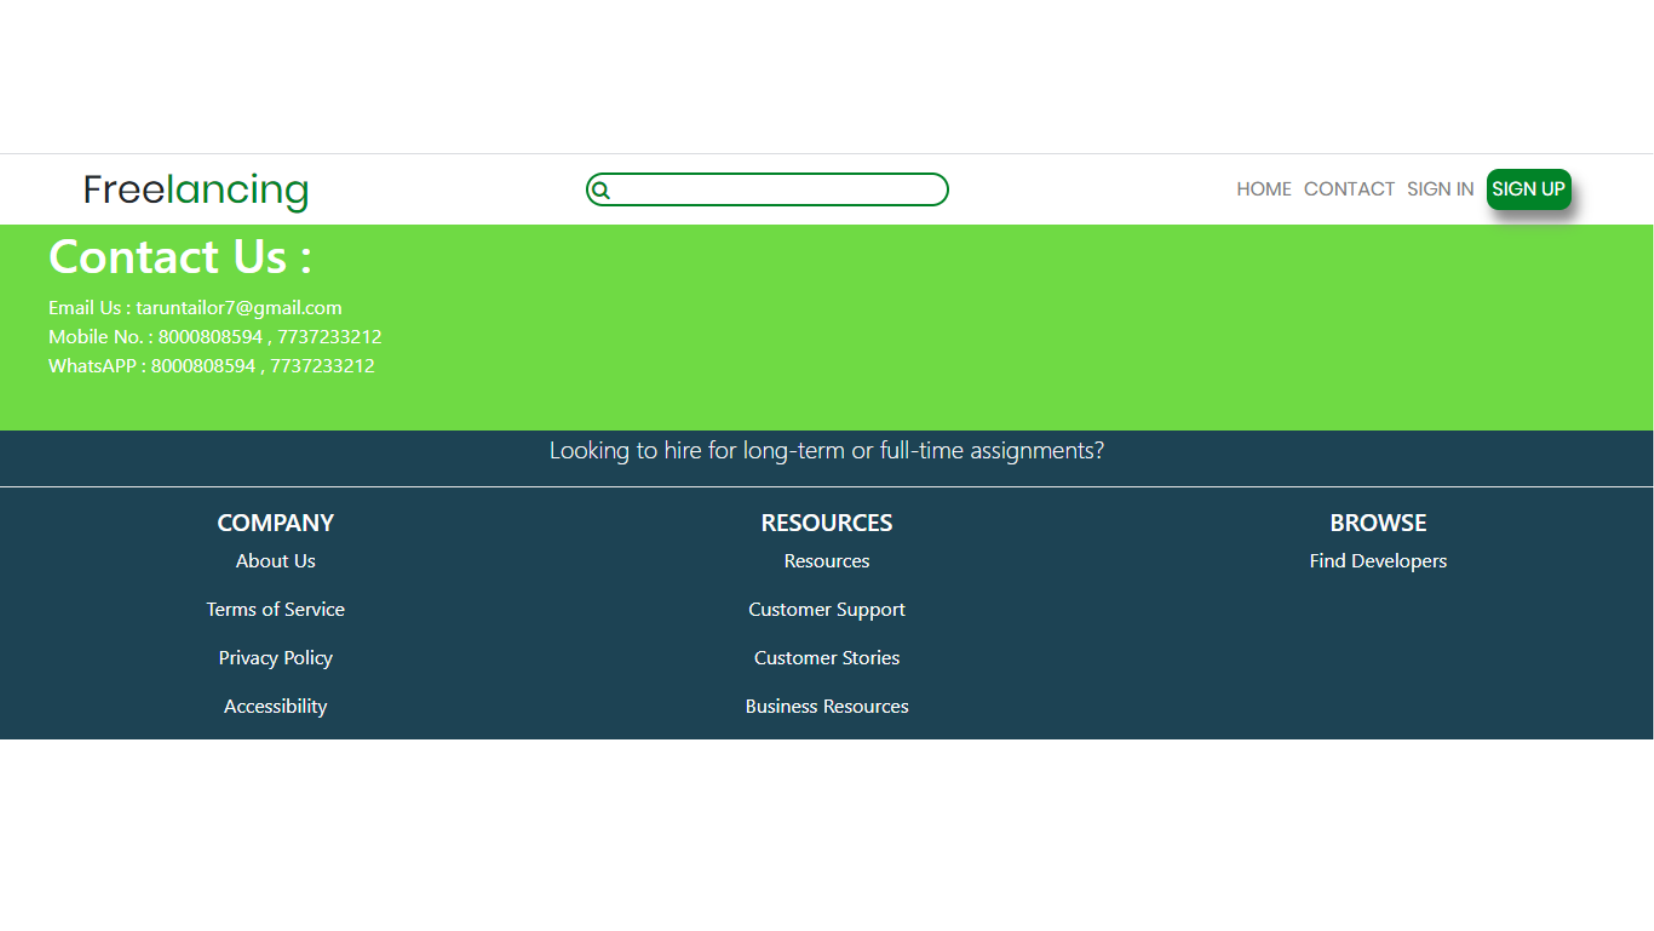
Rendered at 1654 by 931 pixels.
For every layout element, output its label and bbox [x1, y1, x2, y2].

picture [0, 152, 1654, 851]
